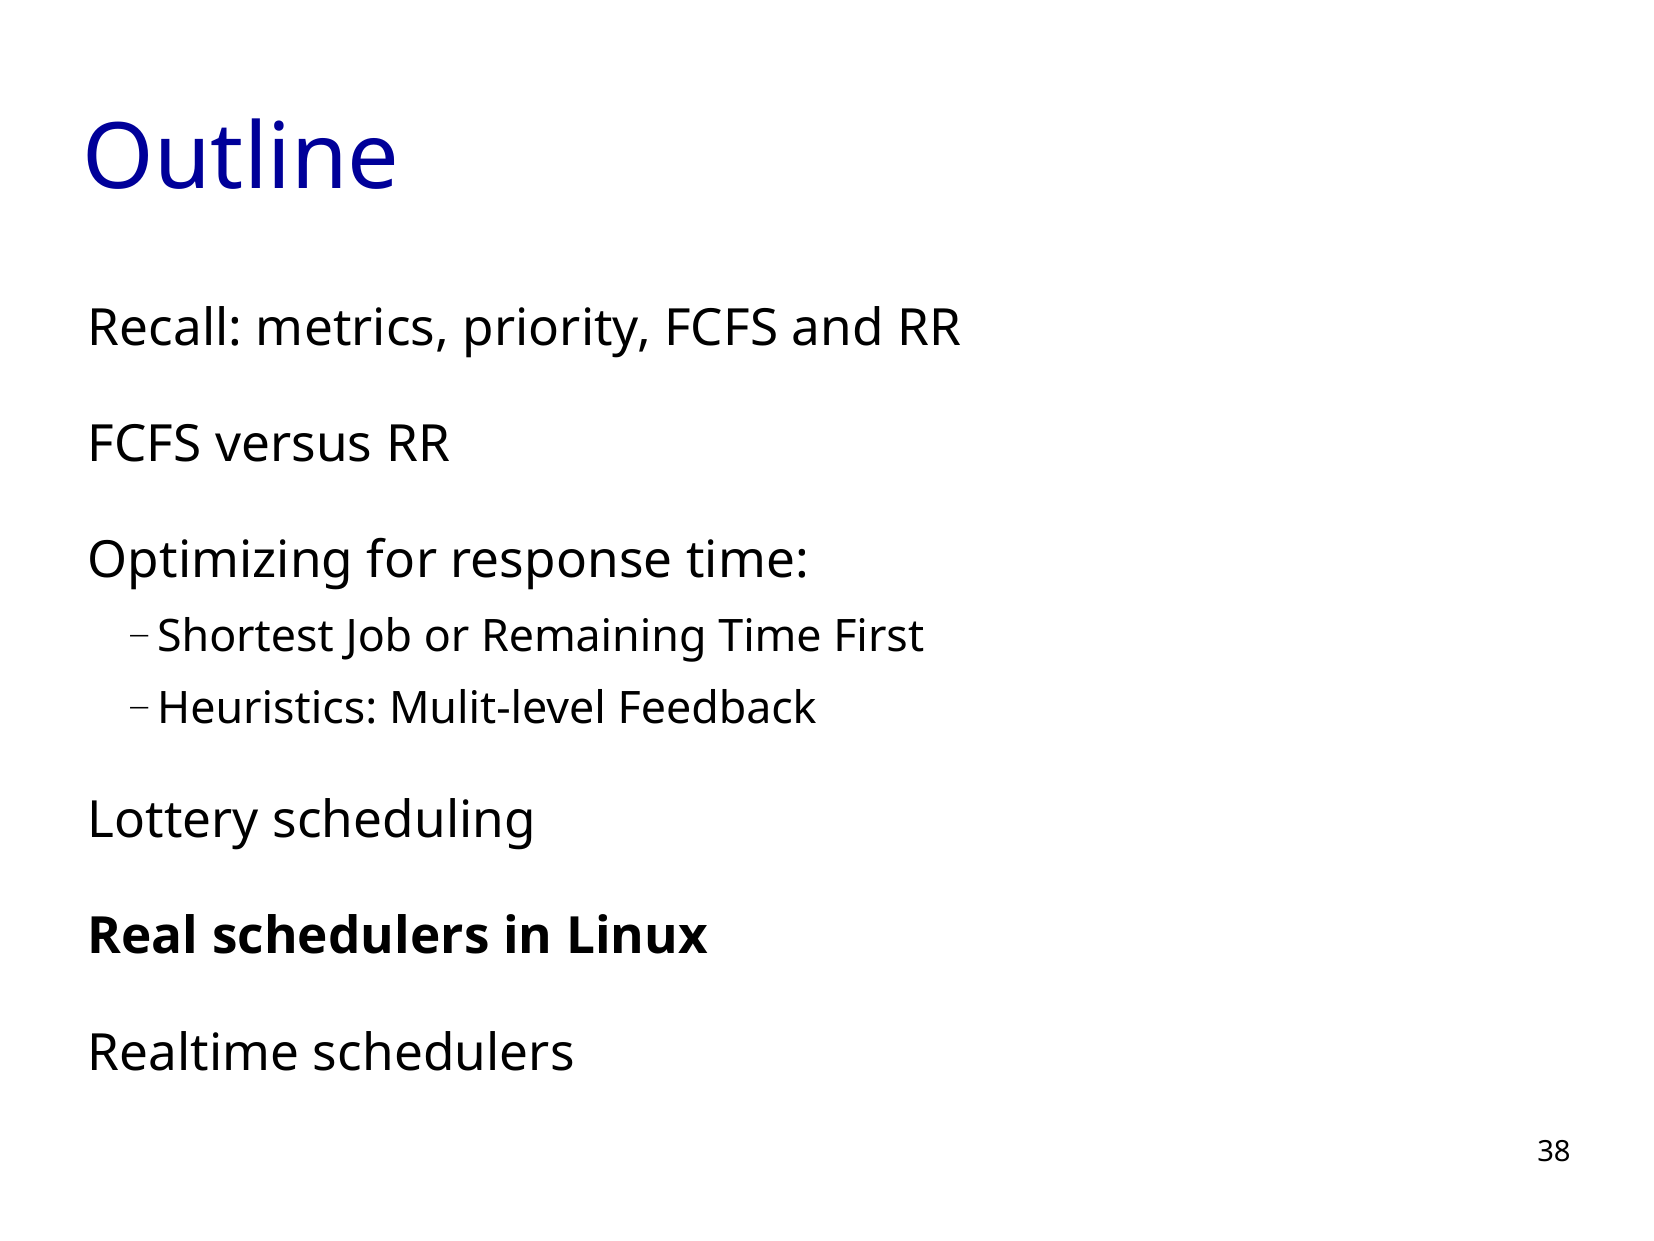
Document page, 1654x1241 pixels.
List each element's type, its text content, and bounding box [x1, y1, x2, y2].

list Recall: metrics, priority, FCFS and RR FCFS versus RR Optimizing for response time: Shortest Job or Remaining Time First Heuristics: Mulit-level Feedback Lottery scheduling Real schedulers in Linux Realtime schedulers [60, 290, 1571, 1096]
title Outline [82, 49, 1571, 257]
